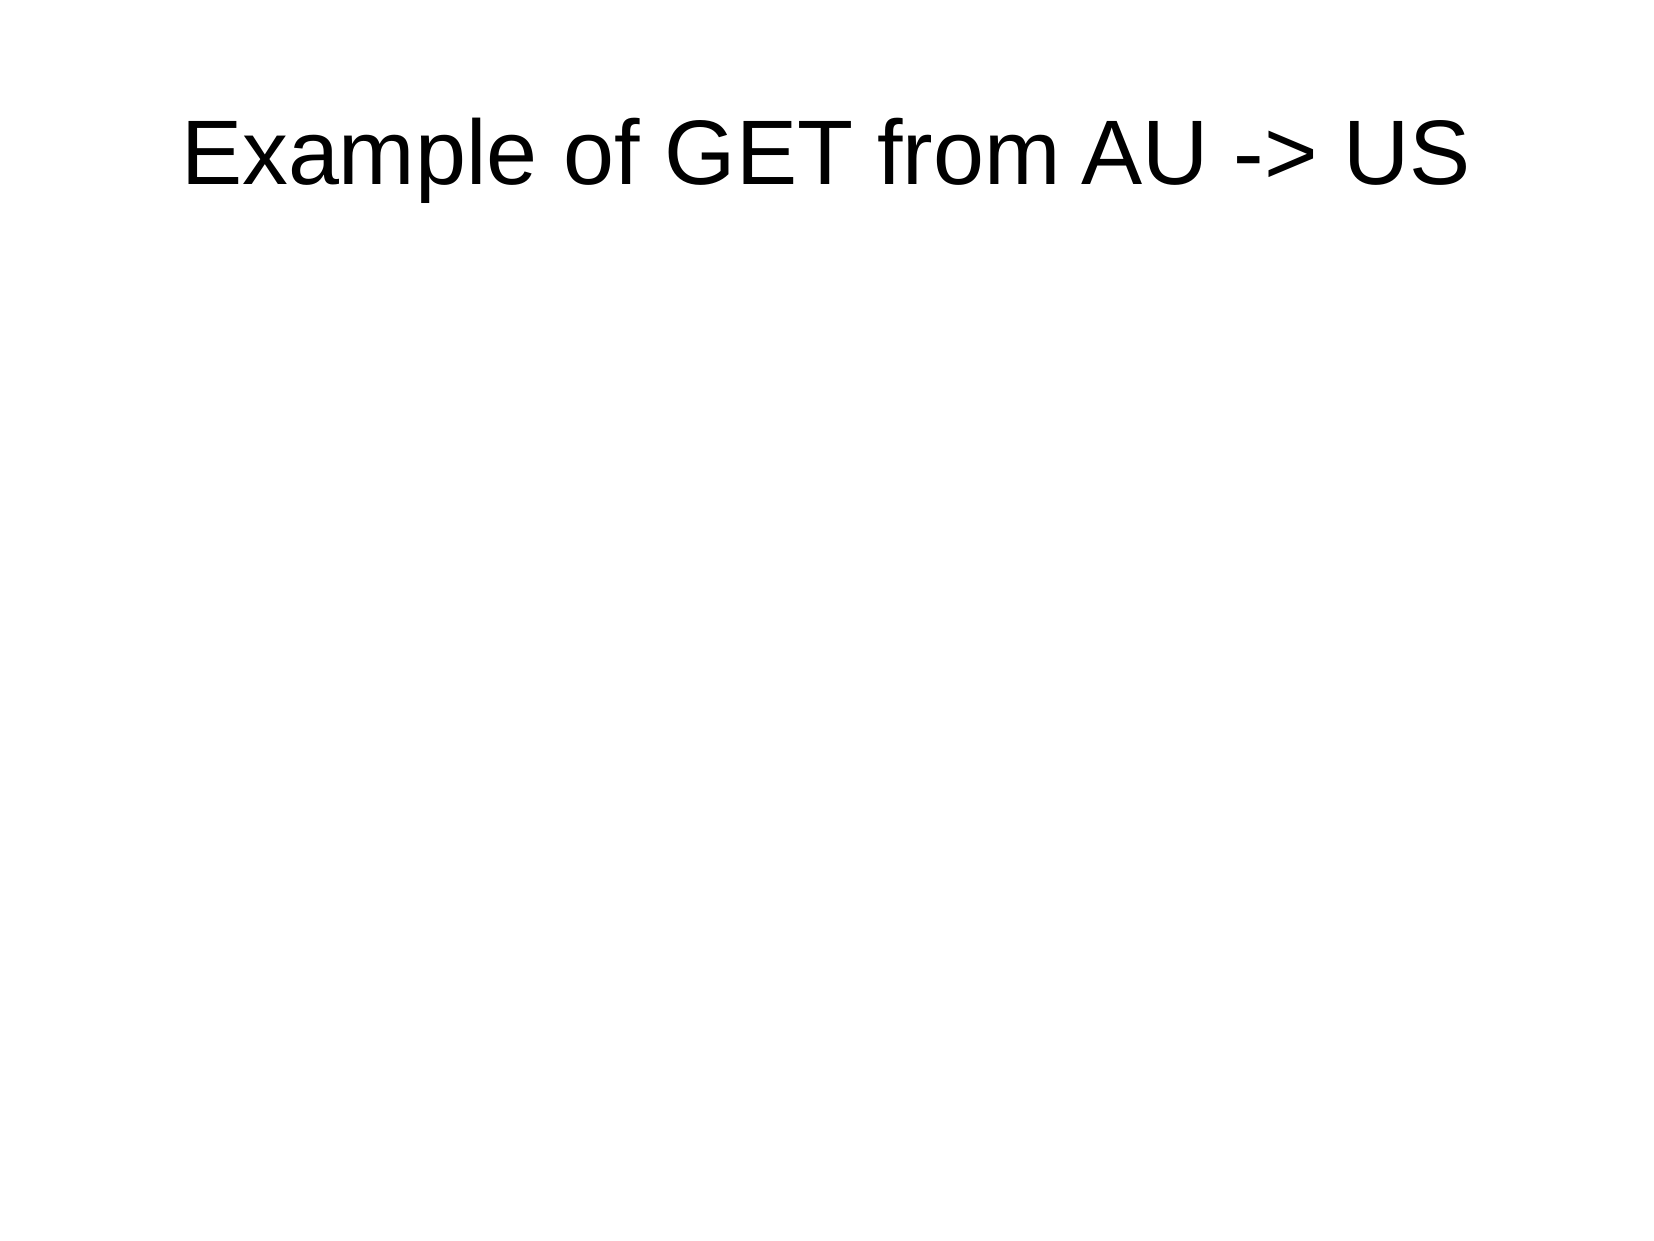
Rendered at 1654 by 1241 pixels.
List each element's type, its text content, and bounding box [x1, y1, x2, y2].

title Example of GET from AU -> US [82, 56, 1571, 250]
